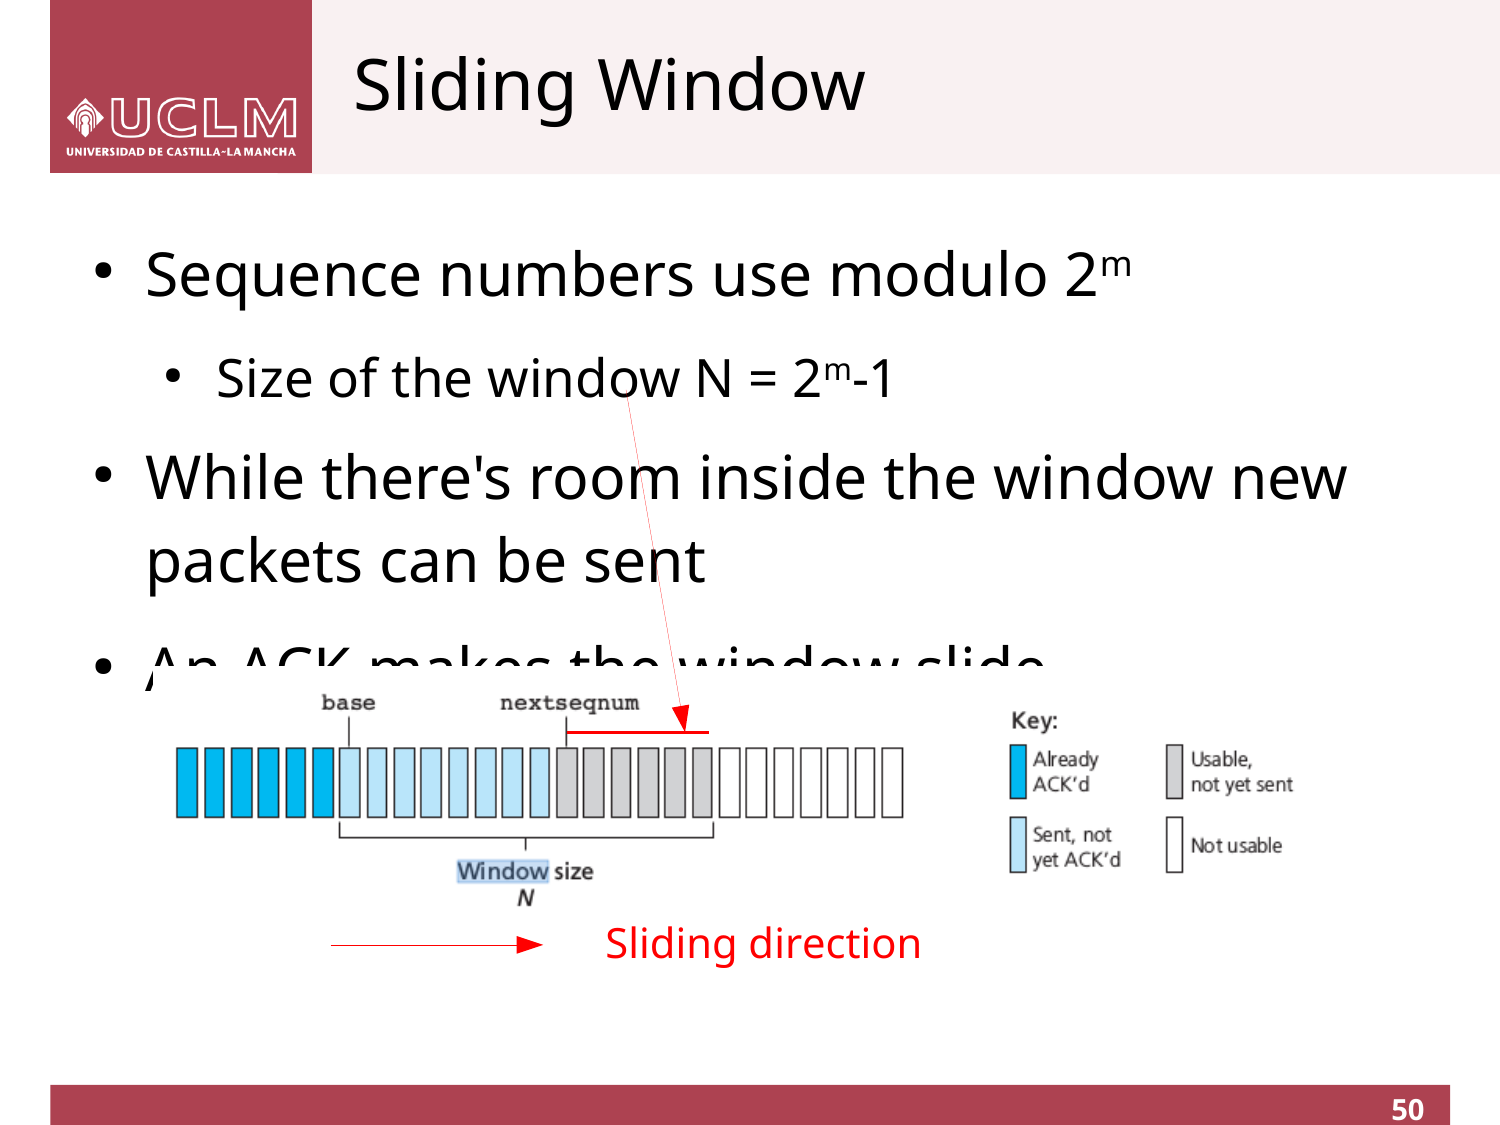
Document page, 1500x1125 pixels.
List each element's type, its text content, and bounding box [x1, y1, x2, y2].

text_box Sliding direction [590, 909, 911, 975]
picture [50, 0, 312, 173]
picture [153, 666, 1307, 922]
title Sliding Window [353, 6, 1425, 168]
list Sequence numbers use modulo 2m Size of the window N = 2m-1 While there's room inside the window new packets can be sent An ACK makes the window slide [74, 231, 1425, 884]
